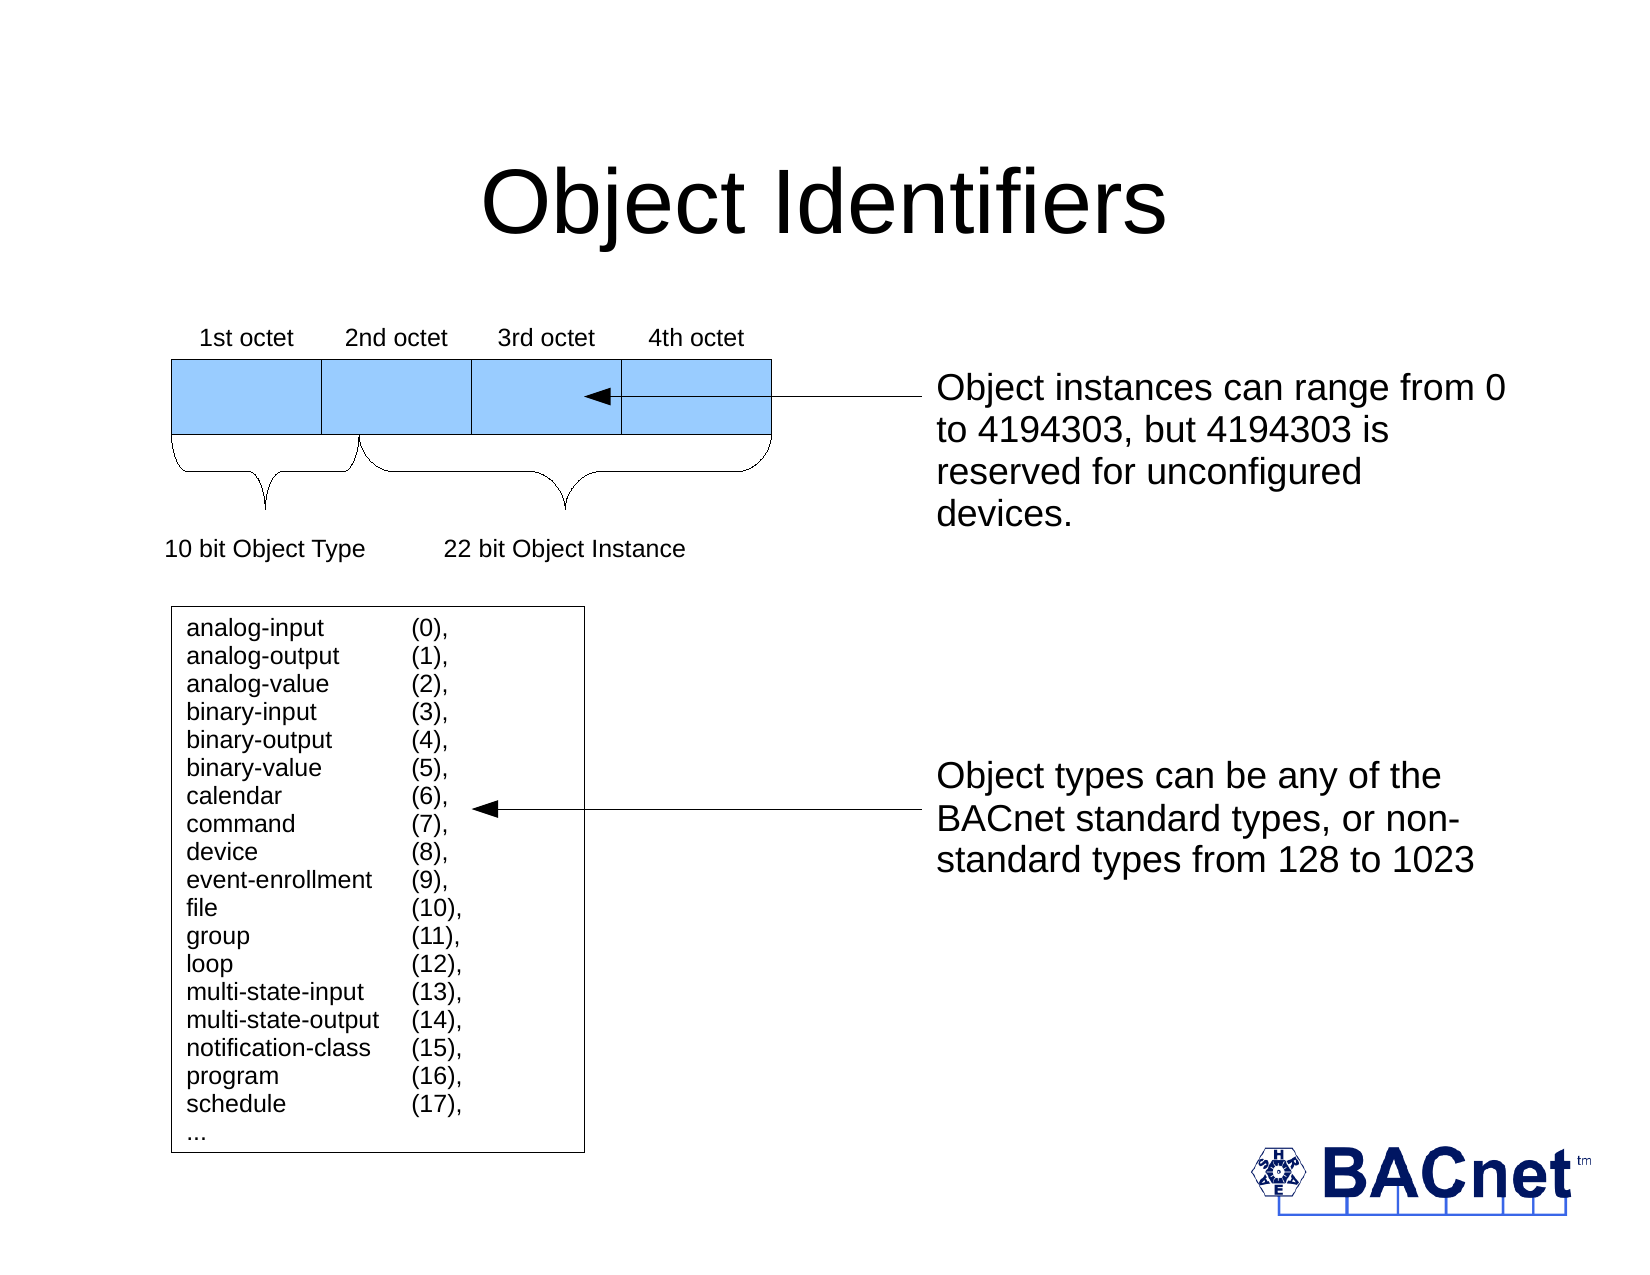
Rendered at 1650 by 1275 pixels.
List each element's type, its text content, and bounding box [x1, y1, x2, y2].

picture [1251, 1146, 1591, 1216]
text_box Object types can be any of the BACnet standard types, or non-standard types from 128 to 1023 [921, 747, 1522, 889]
title Object Identifiers [135, 105, 1515, 299]
text_box 1st octet [171, 316, 322, 360]
text_box analog-input (0), analog-output (1), analog-value (2), binary-input (3), binary-output (4), binary-value (5), calendar (6), command (7), device (8), event-enrollment (9), file (10), group (11), loop (12), multi-state-input (13), multi-state-output (14), notification-class (15), program (16), schedule (17), ... [171, 606, 585, 1153]
text_box 3rd octet [471, 316, 621, 360]
text_box 10 bit Object Type [134, 527, 396, 571]
text_box 2nd octet [322, 316, 471, 360]
text_box Object instances can range from 0 to 4194303, but 4194303 is reserved for unconfigured devices. [921, 359, 1522, 543]
text_box 22 bit Object Instance [396, 527, 735, 571]
text_box 4th octet [621, 316, 772, 360]
text_box [171, 360, 772, 435]
